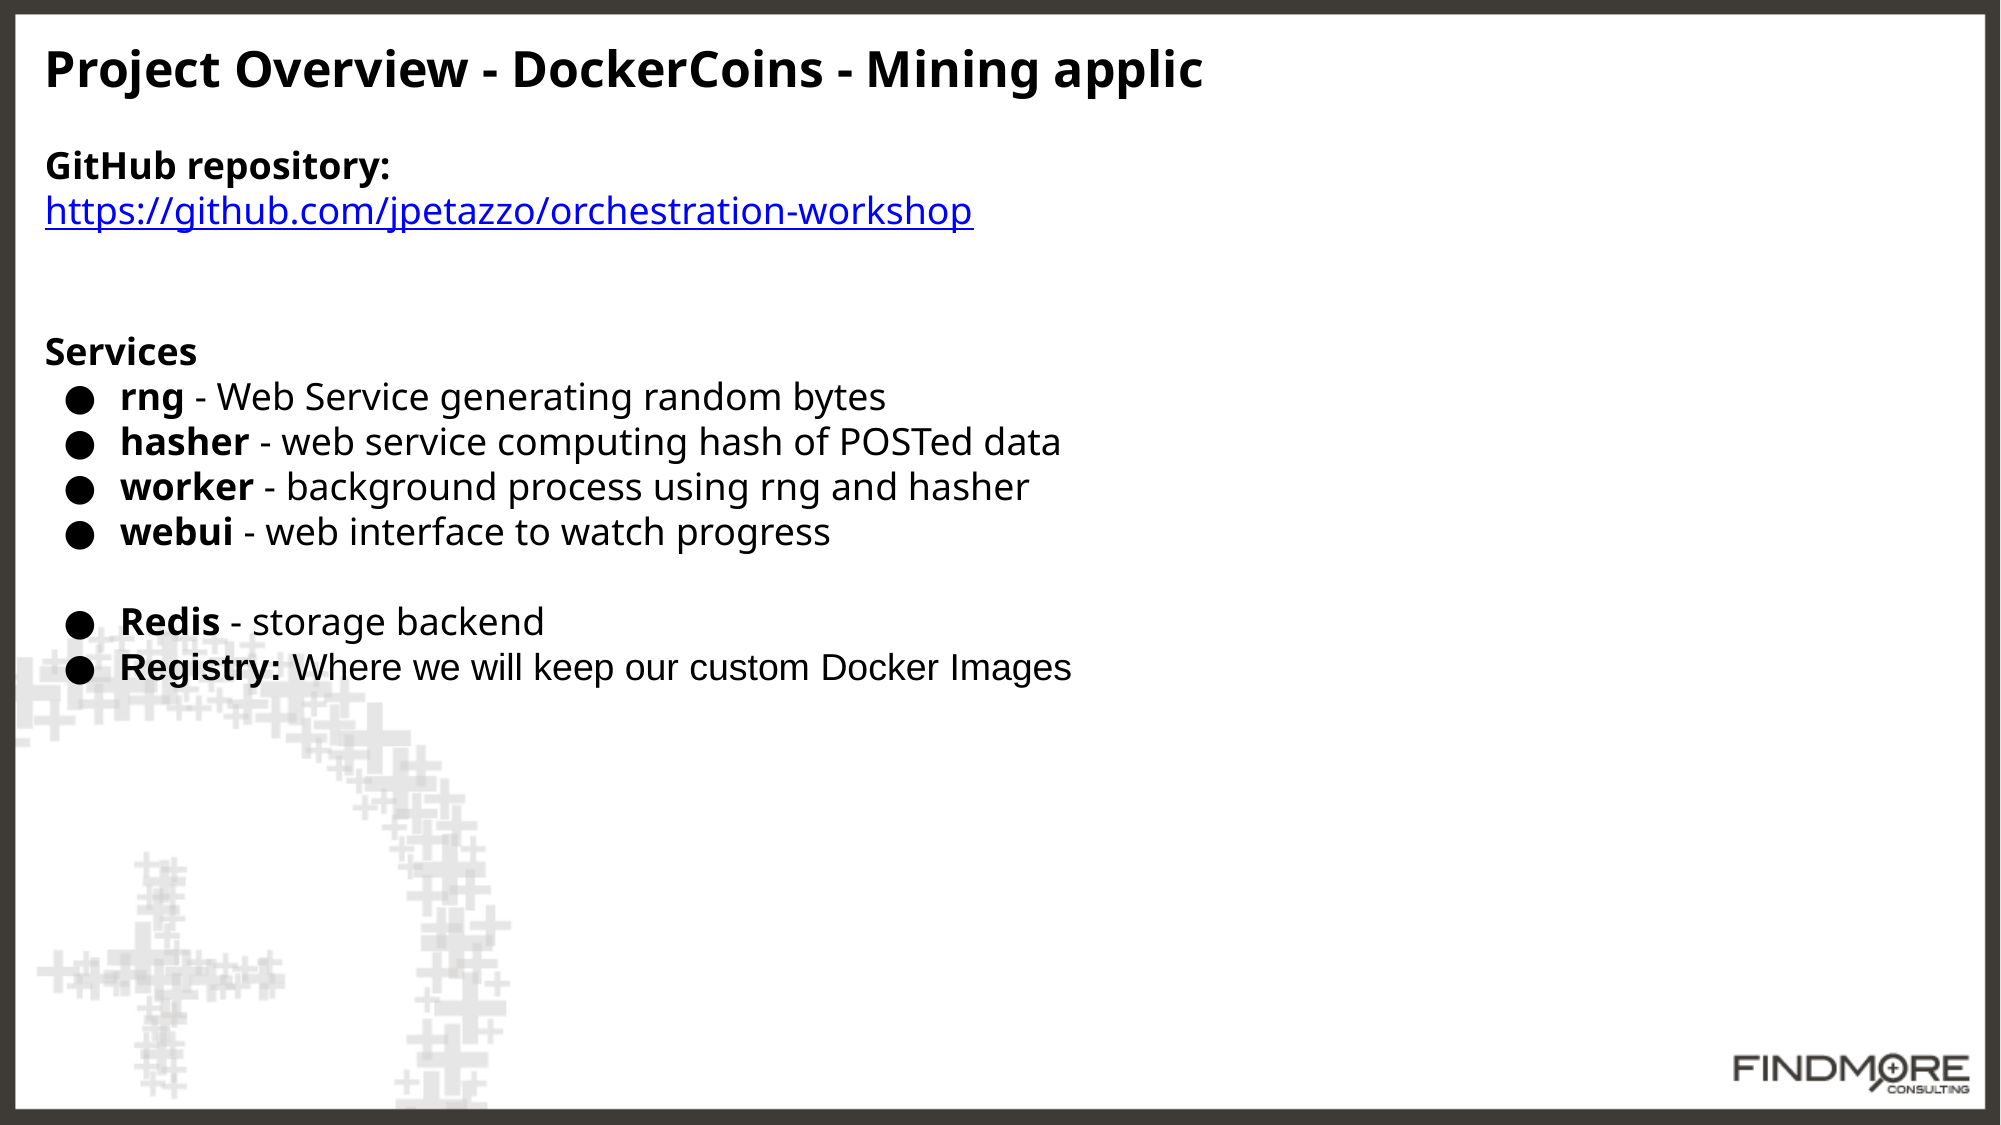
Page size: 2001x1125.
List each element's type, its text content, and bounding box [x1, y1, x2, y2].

picture [0, 0, 2001, 1125]
text_box Project Overview - DockerCoins - Mining applic GitHub repository: https://github.com/jpetazzo/orchestration-workshop Services rng - Web Service generating random bytes hasher - web service computing hash of POSTed data worker - background process using rng and hasher webui - web interface to watch progress Redis - storage backend Registry: Where we will keep our custom Docker Images [29, 29, 1950, 1062]
